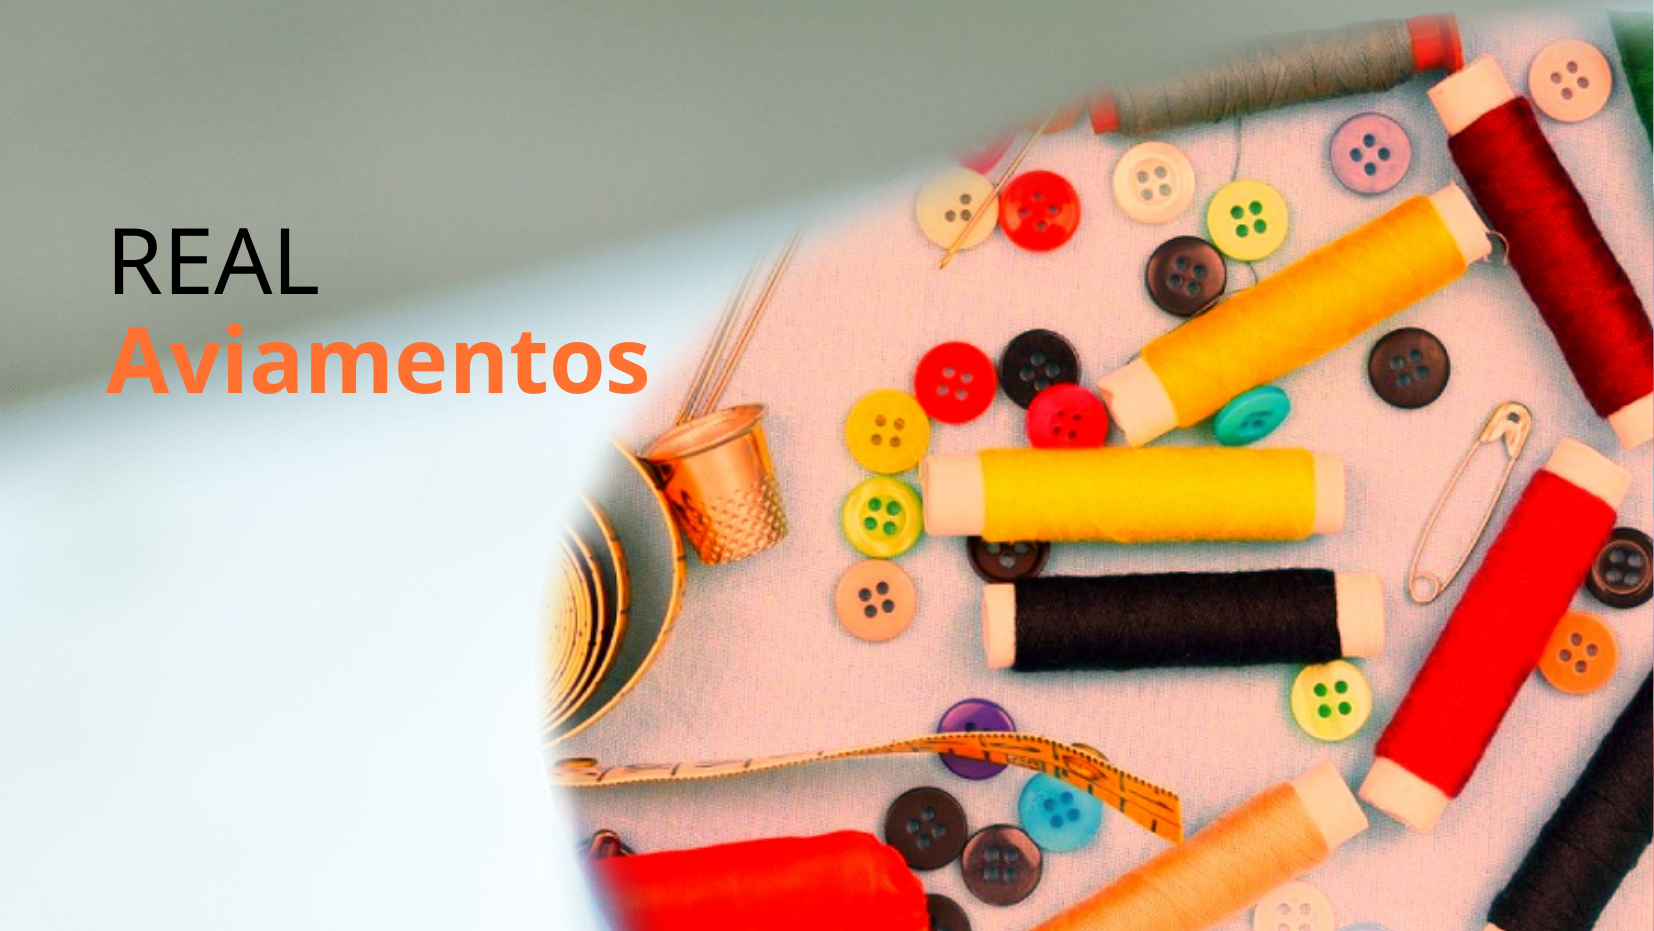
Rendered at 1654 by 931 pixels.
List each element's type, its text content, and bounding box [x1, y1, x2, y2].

title REAL [106, 164, 354, 295]
title Aviamentos [106, 295, 354, 421]
picture [0, 0, 1654, 931]
